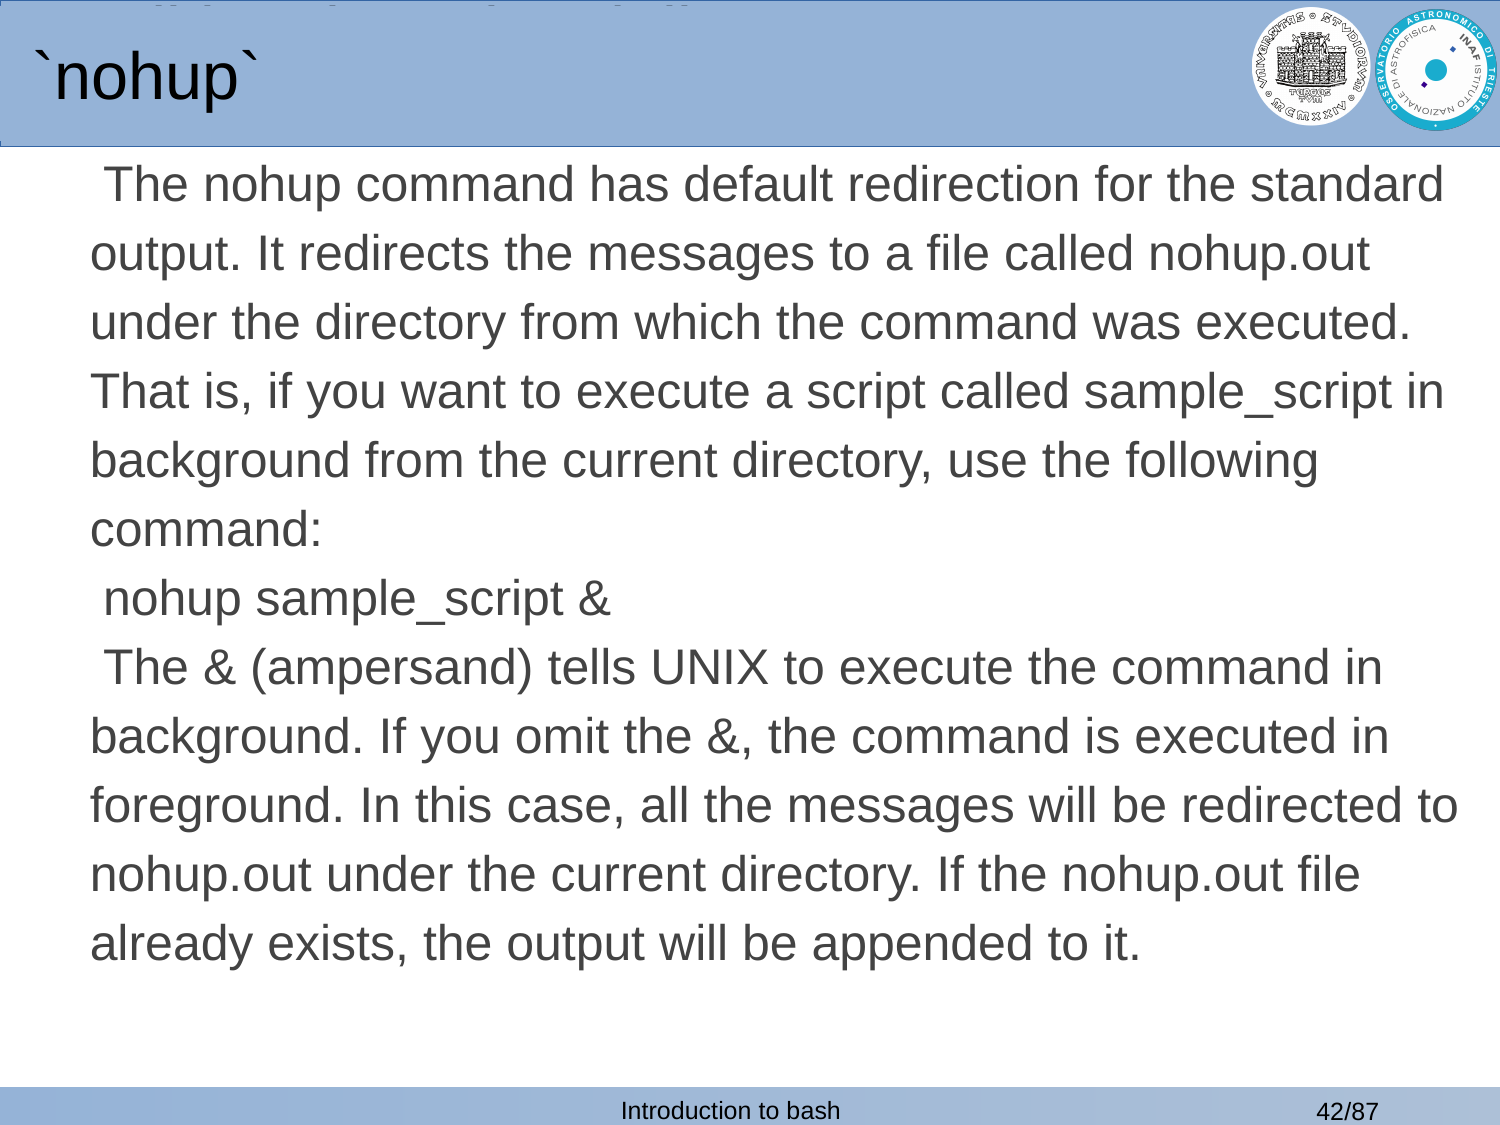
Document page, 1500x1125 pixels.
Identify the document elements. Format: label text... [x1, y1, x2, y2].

text_box `nohup` [0, 5, 1232, 134]
list The nohup command has default redirection for the standard output. It redirects the messages to a file called nohup.out under the directory from which the command was executed. That is, if you want to execute a script called sample_script in background from the current directory, use the following command: nohup sample_script & The & (ampersand) tells UNIX to execute the command in background. If you omit the &, the command is executed in foreground. In this case, all the messages will be redirected to nohup.out under the current directory. If the nohup.out file already exists, the output will be appended to it. [0, 134, 1500, 1012]
title Traditional service delivery [0, 0, 1500, 134]
